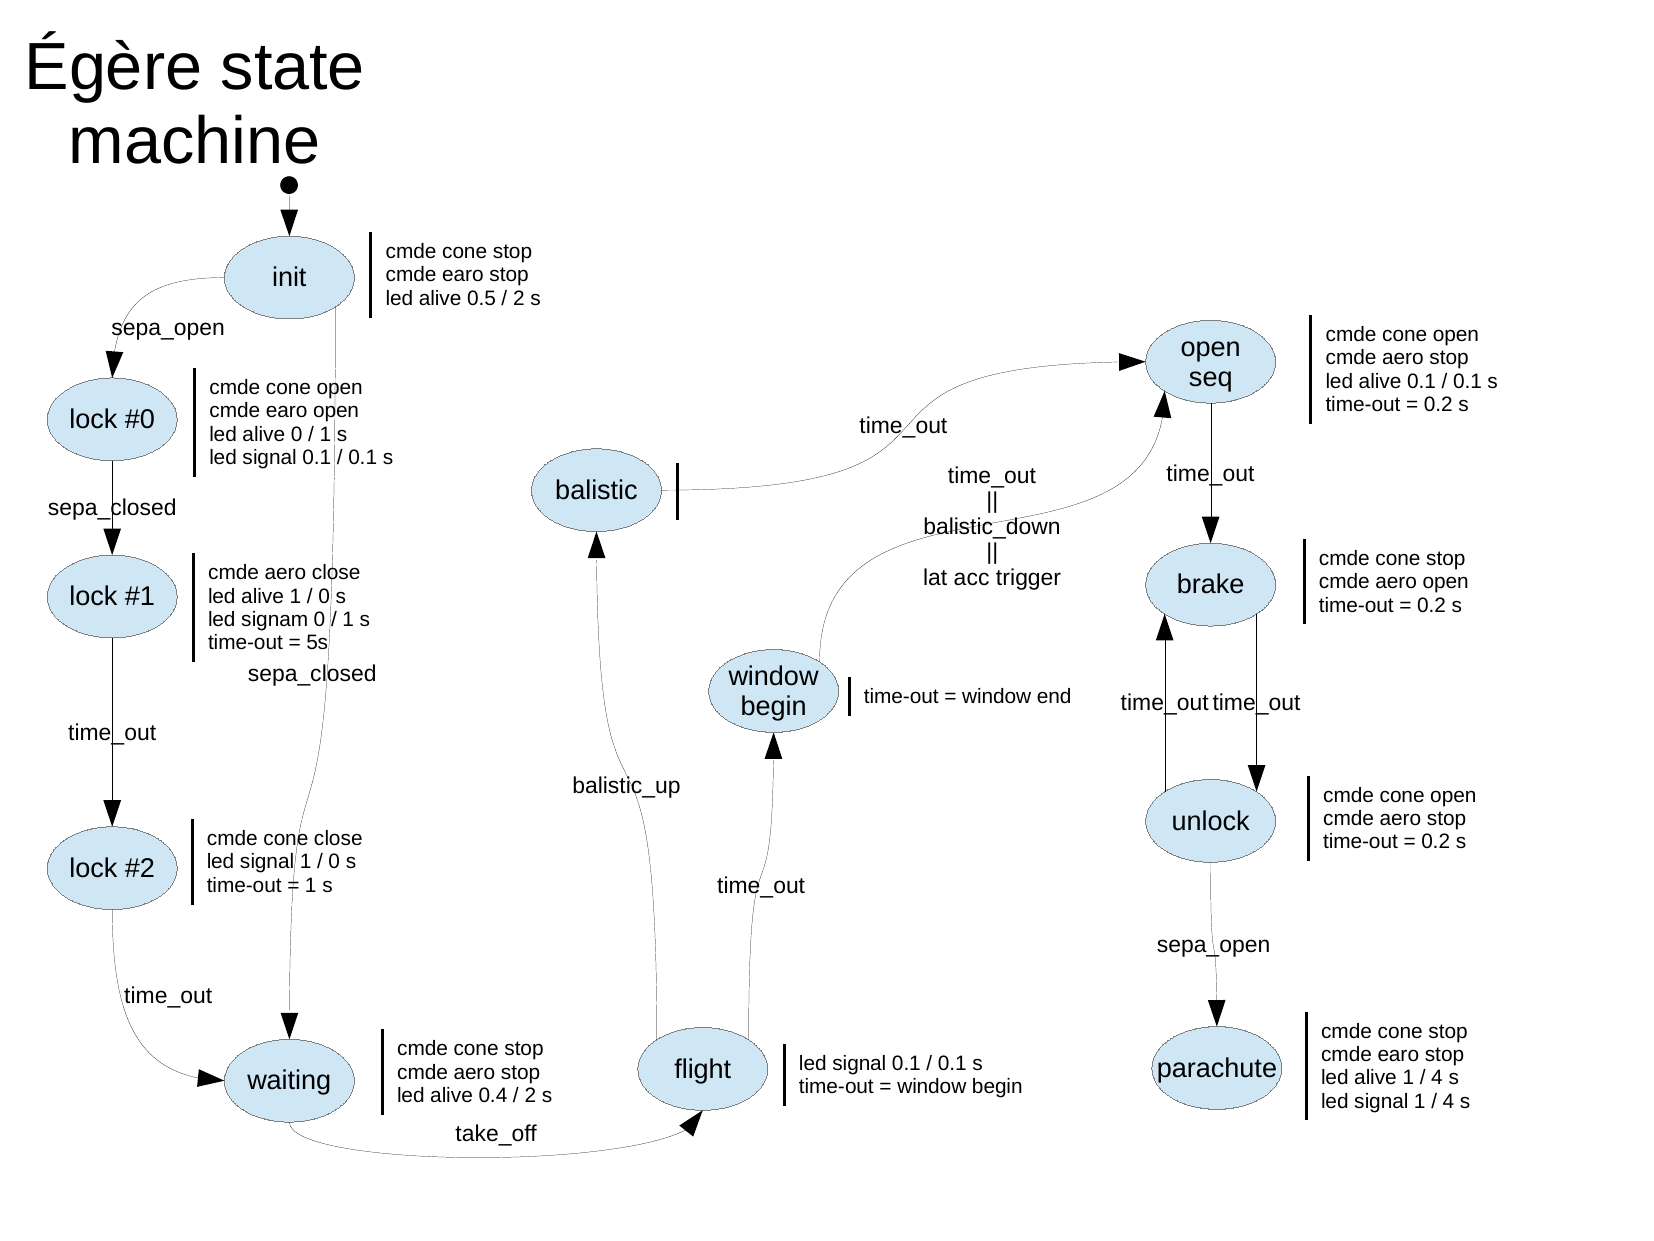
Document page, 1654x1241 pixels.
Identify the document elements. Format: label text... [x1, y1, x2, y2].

table_header cmde cone stop cmde earo stop led alive 0.5 / 2 s [372, 233, 592, 317]
title Égère state machine [0, 0, 461, 208]
text_box parachute [1151, 1026, 1282, 1110]
table_header cmde cone open cmde earo open led alive 0 / 1 s led signal 0.1 / 0.1 s [196, 369, 414, 476]
text_box lock #0 [47, 377, 178, 461]
table_header led signal 0.1 / 0.1 s time-out = window begin [786, 1045, 1079, 1106]
table_header cmde cone close led signal 1 / 0 s time-out = 1 s [194, 820, 412, 904]
text_box lock #1 [47, 555, 178, 638]
table_header cmde cone open cmde aero stop time-out = 0.2 s [1310, 777, 1527, 861]
text_box open seq [1145, 320, 1276, 404]
table_header [679, 464, 743, 489]
text_box init [224, 236, 355, 319]
text_box unlock [1145, 779, 1276, 863]
text_box window begin [708, 649, 839, 733]
table_header [679, 488, 743, 520]
text_box lock #2 [47, 826, 178, 910]
text_box brake [1145, 543, 1276, 627]
text_box waiting [224, 1039, 355, 1123]
table_header time-out = window end [851, 678, 1090, 716]
table_header cmde aero close led alive 1 / 0 s led signam 0 / 1 s time-out = 5s [195, 554, 413, 662]
table_header cmde cone stop cmde aero stop led alive 0.4 / 2 s [384, 1030, 602, 1115]
text_box flight [637, 1027, 768, 1111]
table_header cmde cone open cmde aero stop led alive 0.1 / 0.1 s time-out = 0.2 s [1312, 316, 1529, 423]
text_box balistic [531, 448, 662, 532]
table_header cmde cone stop cmde earo stop led alive 1 / 4 s led signal 1 / 4 s [1308, 1013, 1521, 1120]
table_header cmde cone stop cmde aero open time-out = 0.2 s [1306, 540, 1521, 624]
